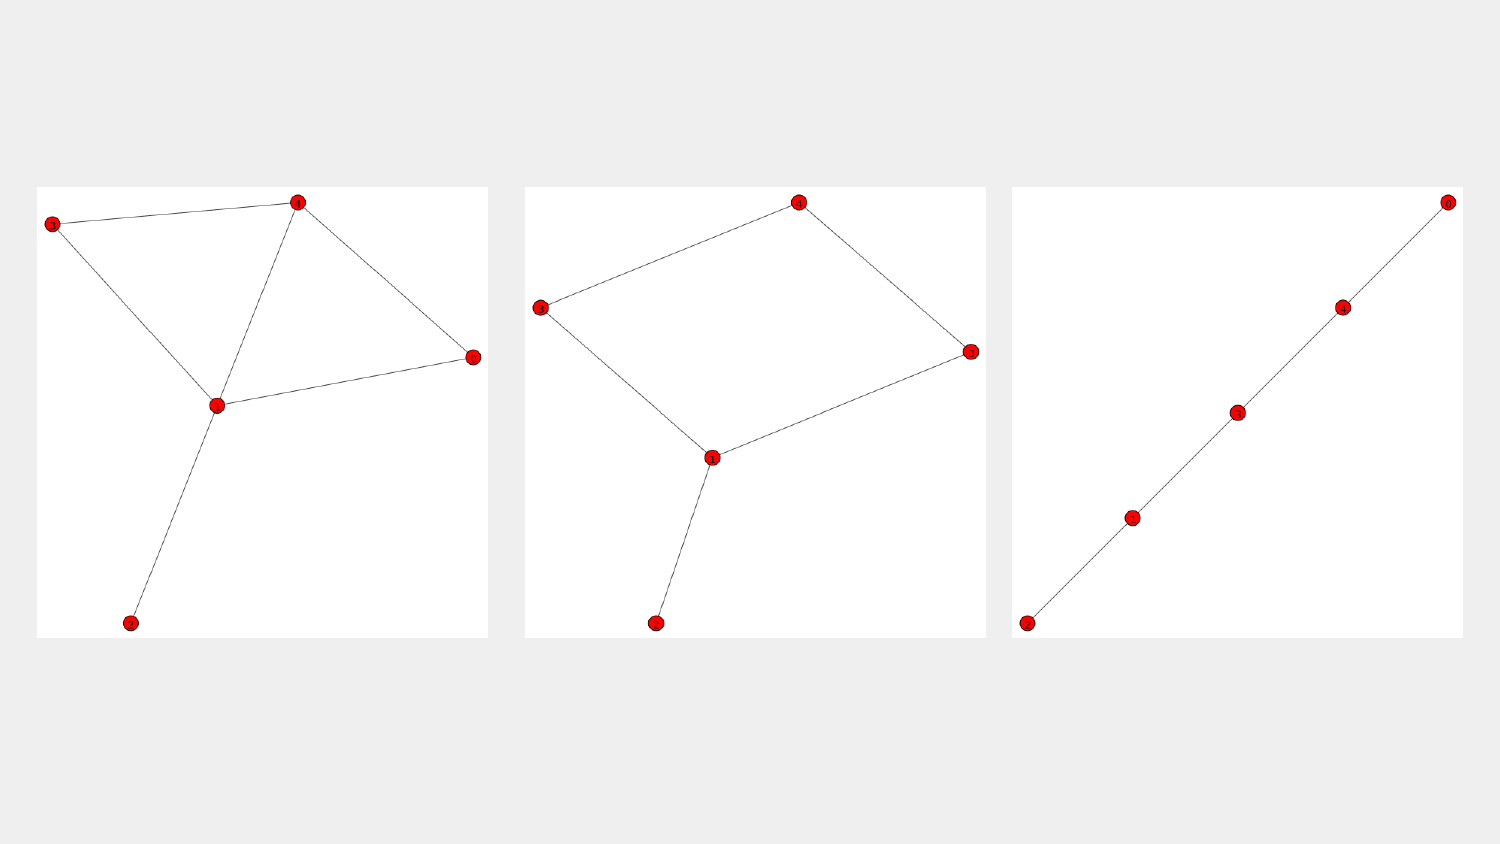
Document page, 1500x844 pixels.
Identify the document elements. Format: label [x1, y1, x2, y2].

picture [1012, 187, 1463, 638]
picture [525, 187, 986, 638]
picture [37, 187, 488, 638]
